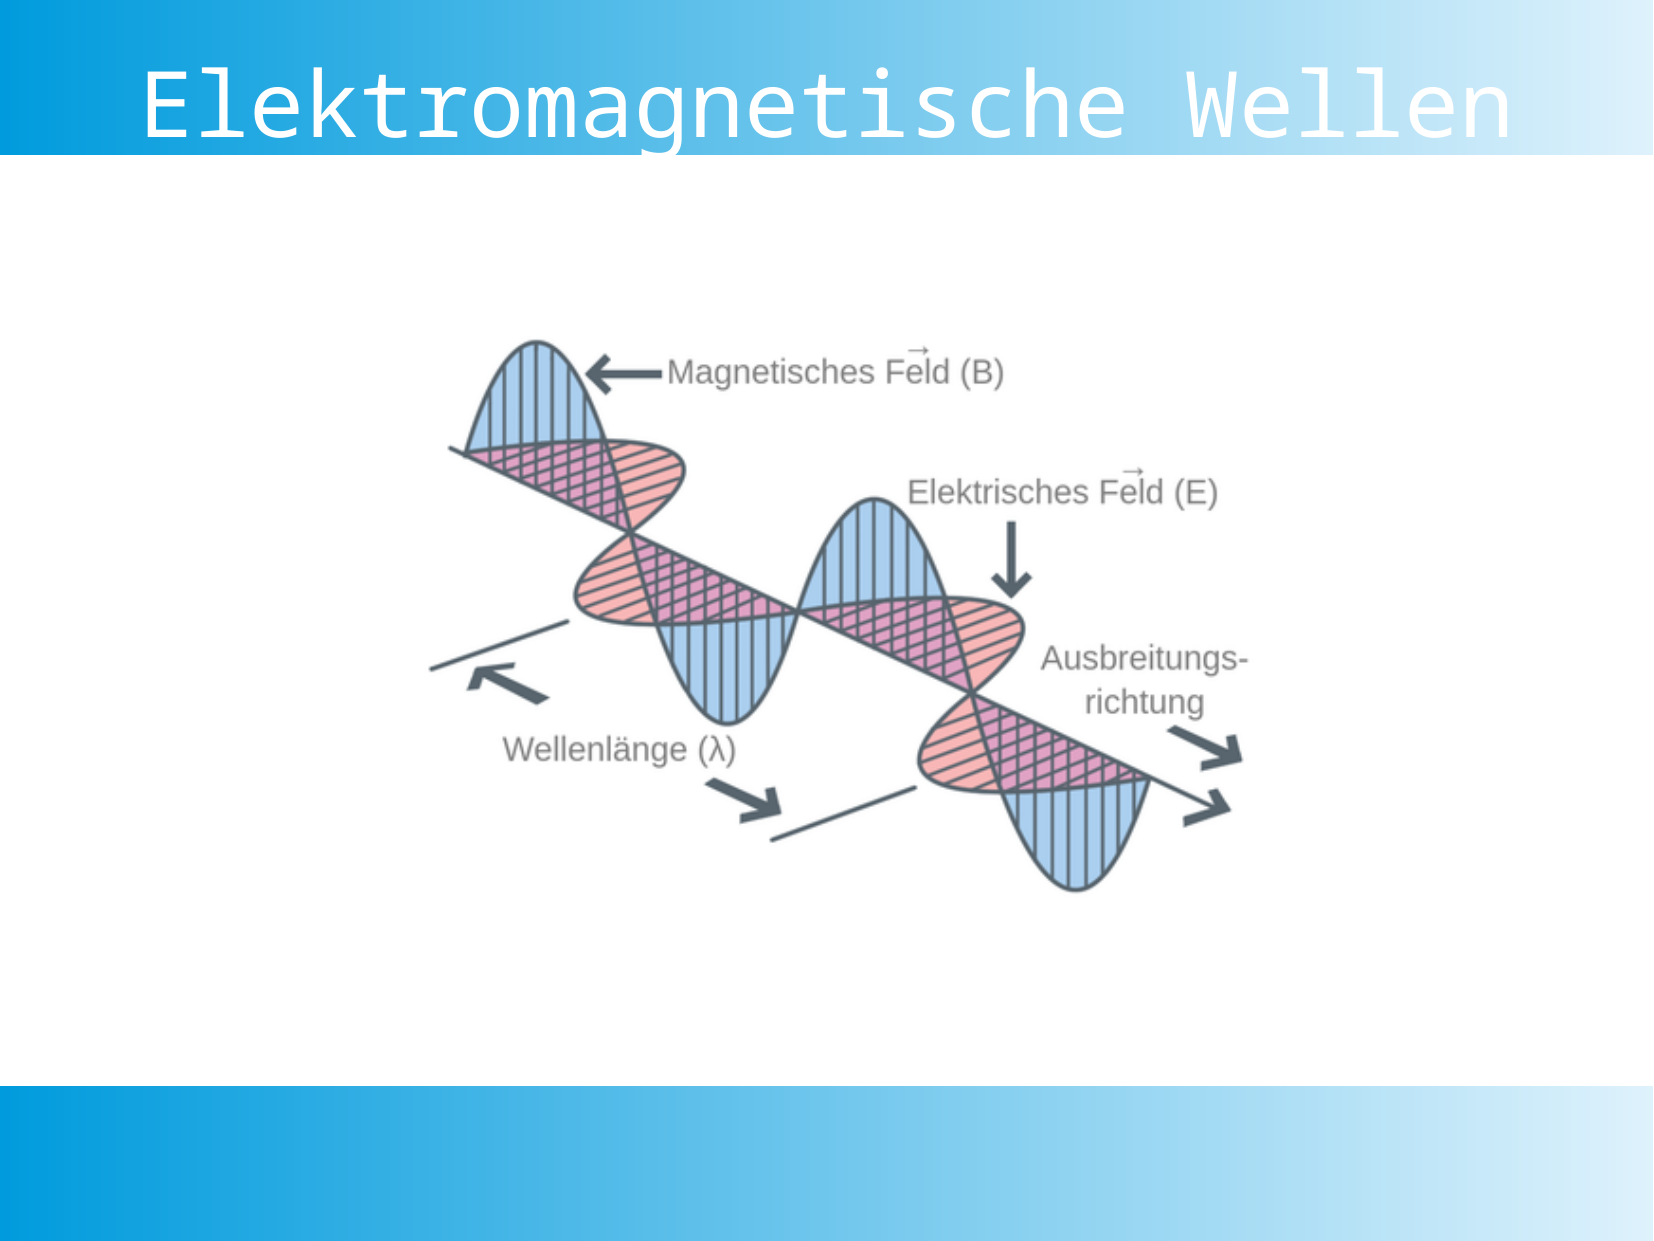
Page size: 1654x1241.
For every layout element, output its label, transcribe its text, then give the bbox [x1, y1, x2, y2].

title Elektromagnetische Wellen [82, 40, 1571, 163]
picture [342, 257, 1312, 934]
